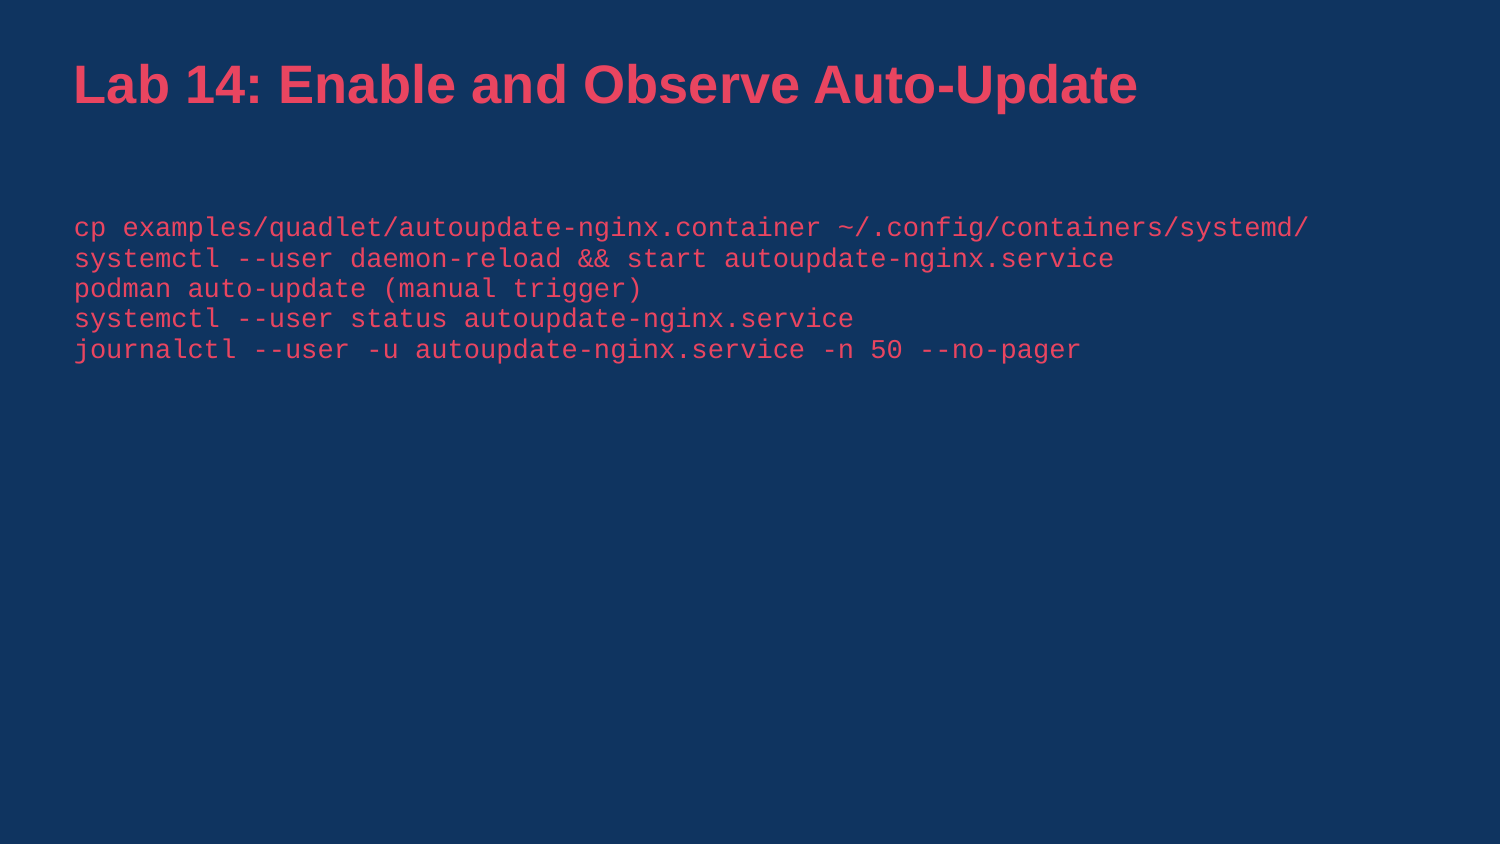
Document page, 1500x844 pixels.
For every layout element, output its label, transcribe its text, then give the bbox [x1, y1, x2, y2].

text_box cp examples/quadlet/autoupdate-nginx.container ~/.config/containers/systemd/ systemctl --user daemon-reload && start autoupdate-nginx.service podman auto-update (manual trigger) systemctl --user status autoupdate-nginx.service journalctl --user -u autoupdate-nginx.service -n 50 --no-pager [59, 206, 1441, 798]
title Lab 14: Enable and Observe Auto-Update [59, 47, 1441, 166]
